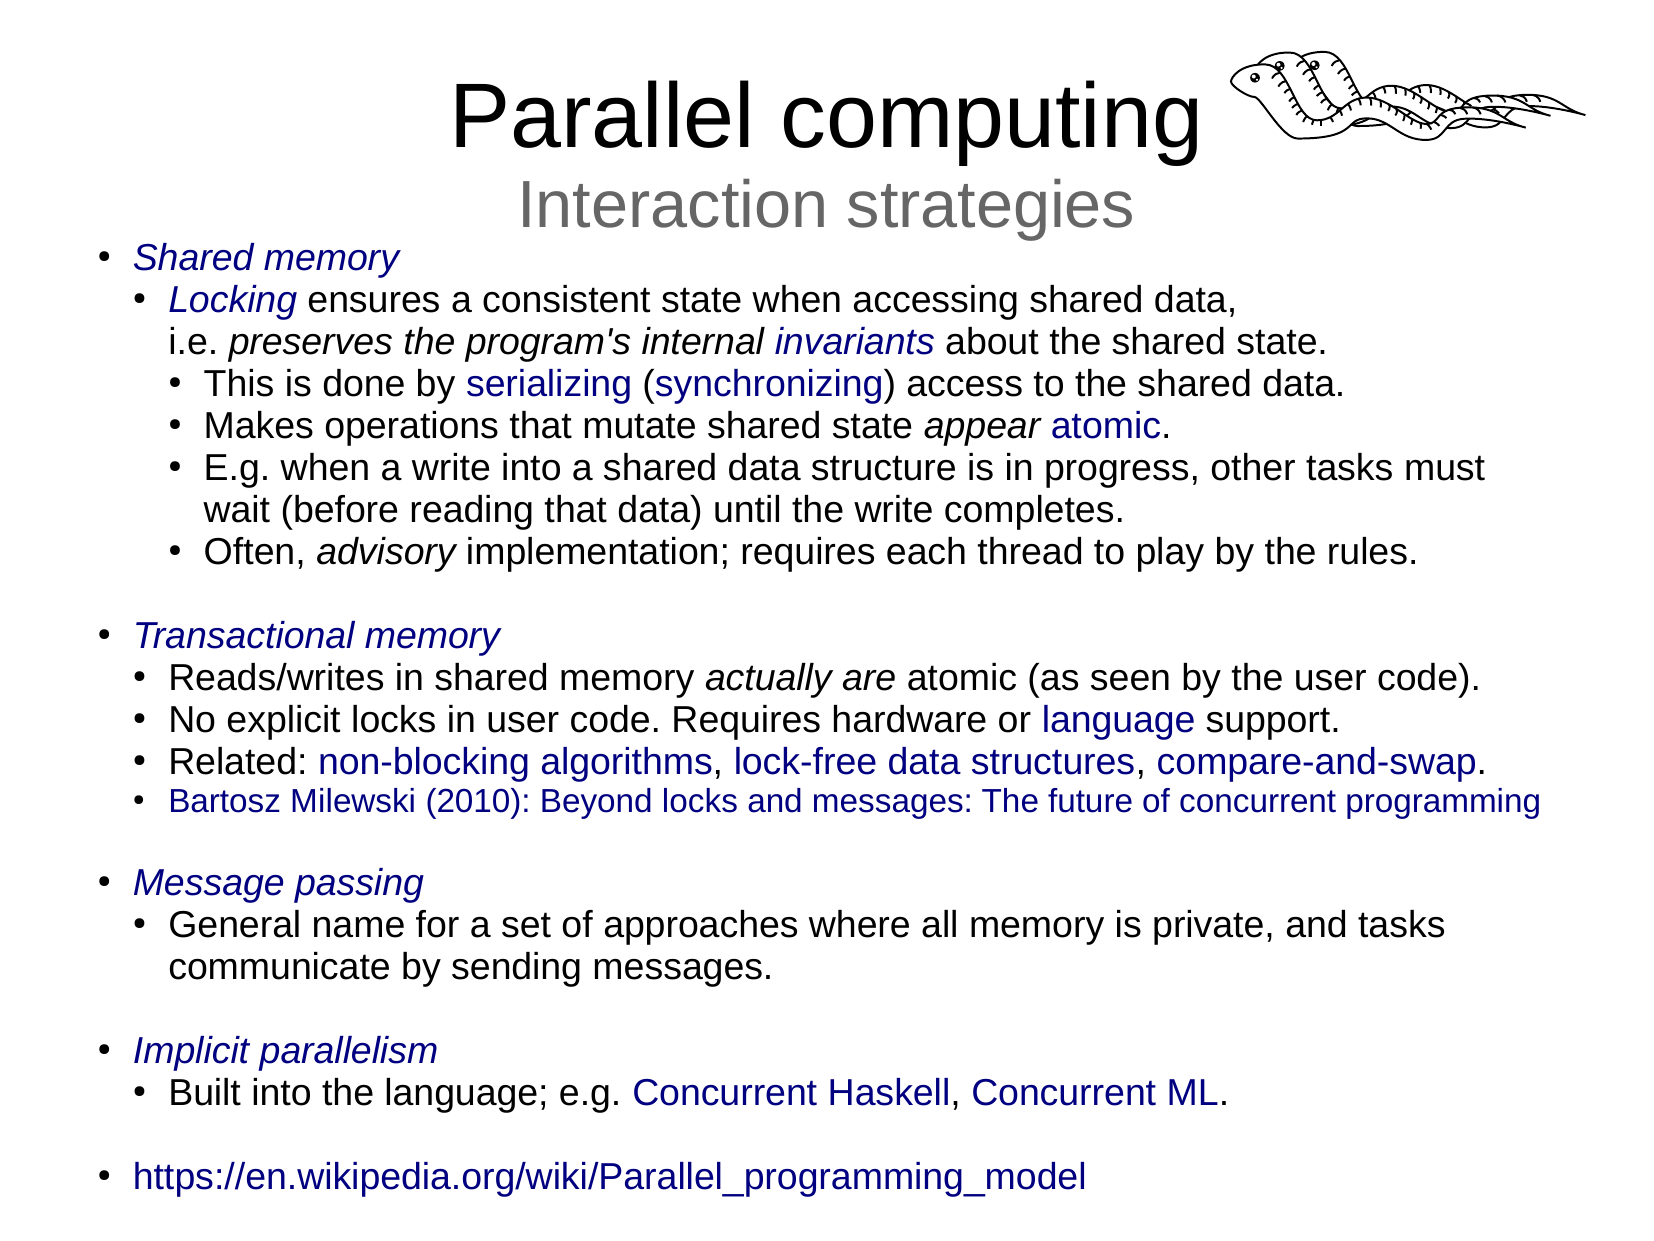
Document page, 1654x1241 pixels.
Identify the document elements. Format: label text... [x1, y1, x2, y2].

text_box Shared memory Locking ensures a consistent state when accessing shared data, i.e. preserves the program's internal invariants about the shared state. This is done by serializing (synchronizing) access to the shared data. Makes operations that mutate shared state appear atomic. E.g. when a write into a shared data structure is in progress, other tasks must wait (before reading that data) until the write completes. Often, advisory implementation; requires each thread to play by the rules. Transactional memory Reads/writes in shared memory actually are atomic (as seen by the user code). No explicit locks in user code. Requires hardware or language support. Related: non-blocking algorithms, lock-free data structures, compare-and-swap. Bartosz Milewski (2010): Beyond locks and messages: The future of concurrent programming Message passing General name for a set of approaches where all memory is private, and tasks communicate by sending messages. Implicit parallelism Built into the language; e.g. Concurrent Haskell, Concurrent ML. https://en.wikipedia.org/wiki/Parallel_programming_model [82, 187, 1561, 1206]
picture [1230, 50, 1586, 141]
title Parallel computing Interaction strategies [82, 49, 1571, 257]
